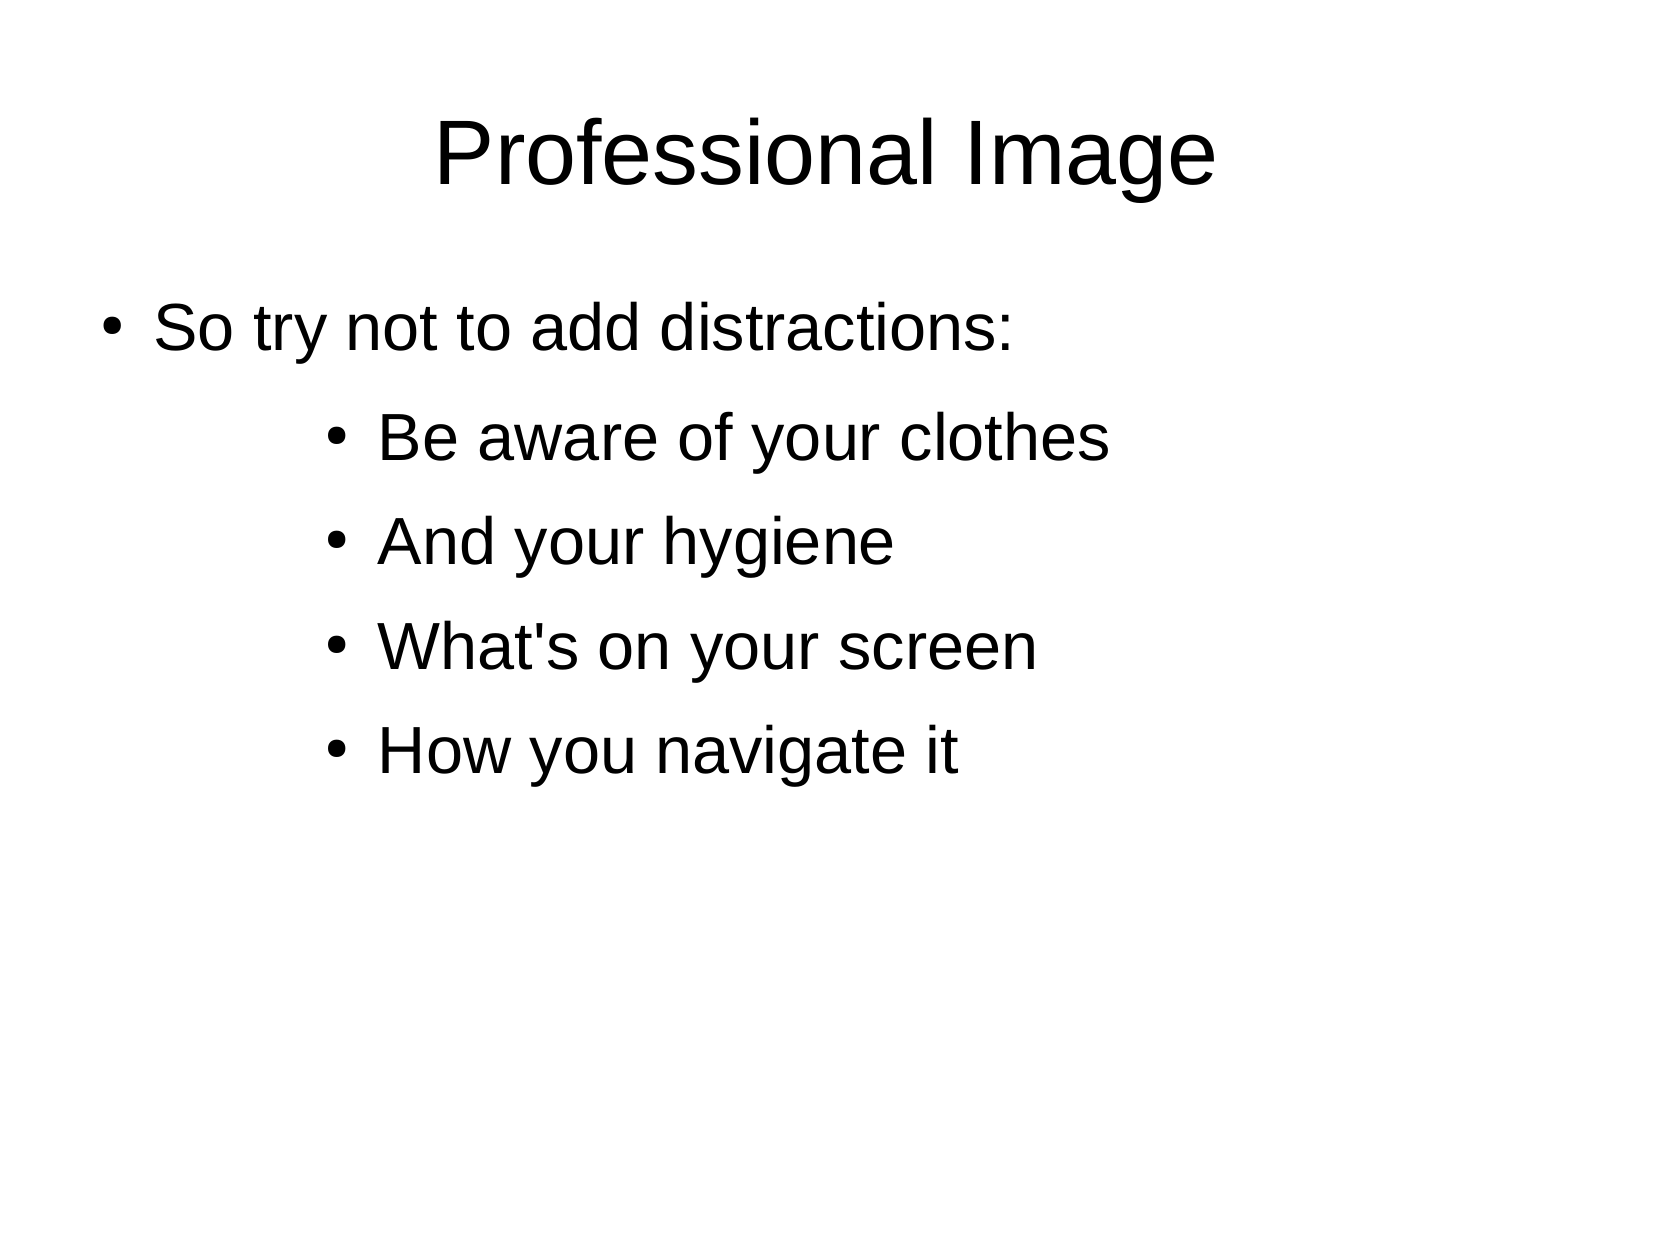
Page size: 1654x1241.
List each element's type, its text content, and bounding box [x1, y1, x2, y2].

list Be aware of your clothes And your hygiene What's on your screen How you navigate it [307, 400, 1524, 787]
list So try not to add distractions: [82, 290, 1571, 414]
title Professional Image [82, 49, 1571, 257]
